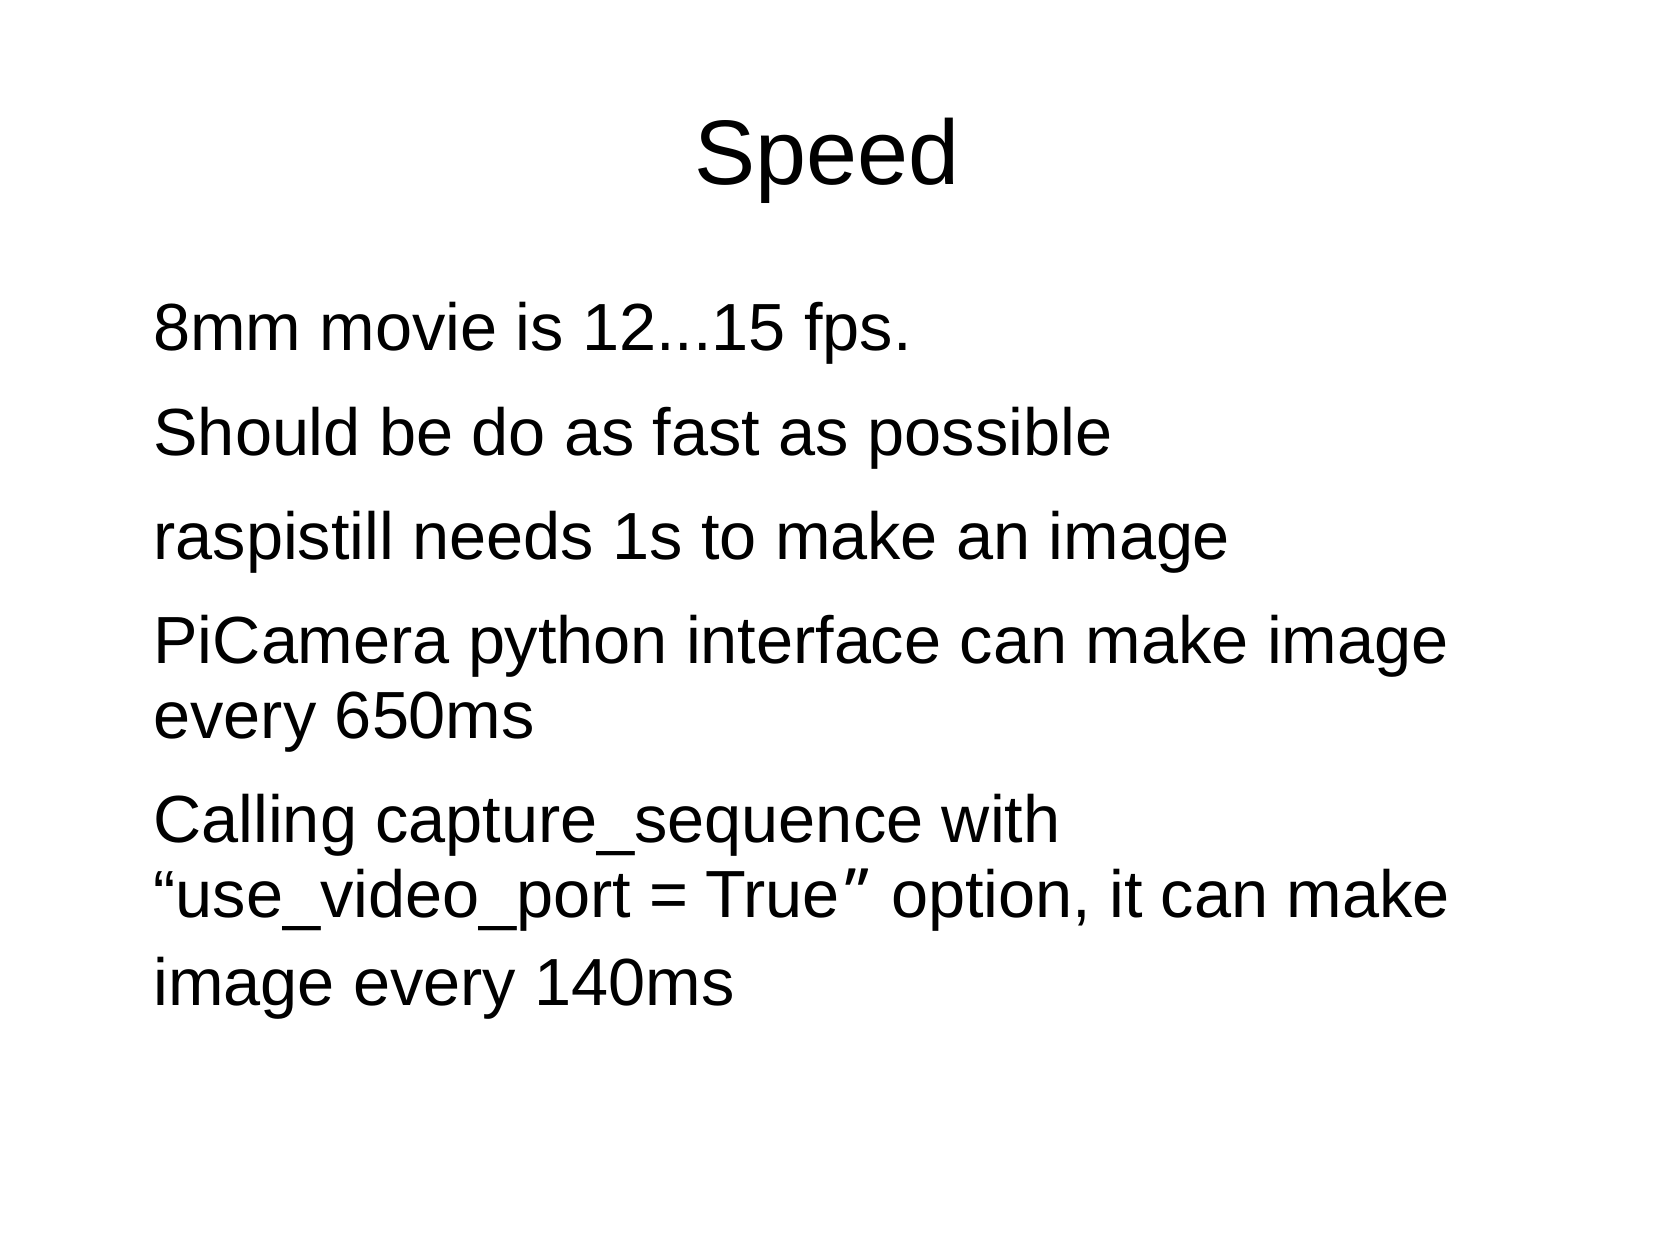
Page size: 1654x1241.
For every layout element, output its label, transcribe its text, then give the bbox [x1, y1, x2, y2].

list 8mm movie is 12...15 fps. Should be do as fast as possible raspistill needs 1s to make an image PiCamera python interface can make image every 650ms Calling capture_sequence with “use_video_port = True﻿” option, it can make image every 140ms [82, 290, 1538, 1146]
title Speed [82, 49, 1571, 257]
